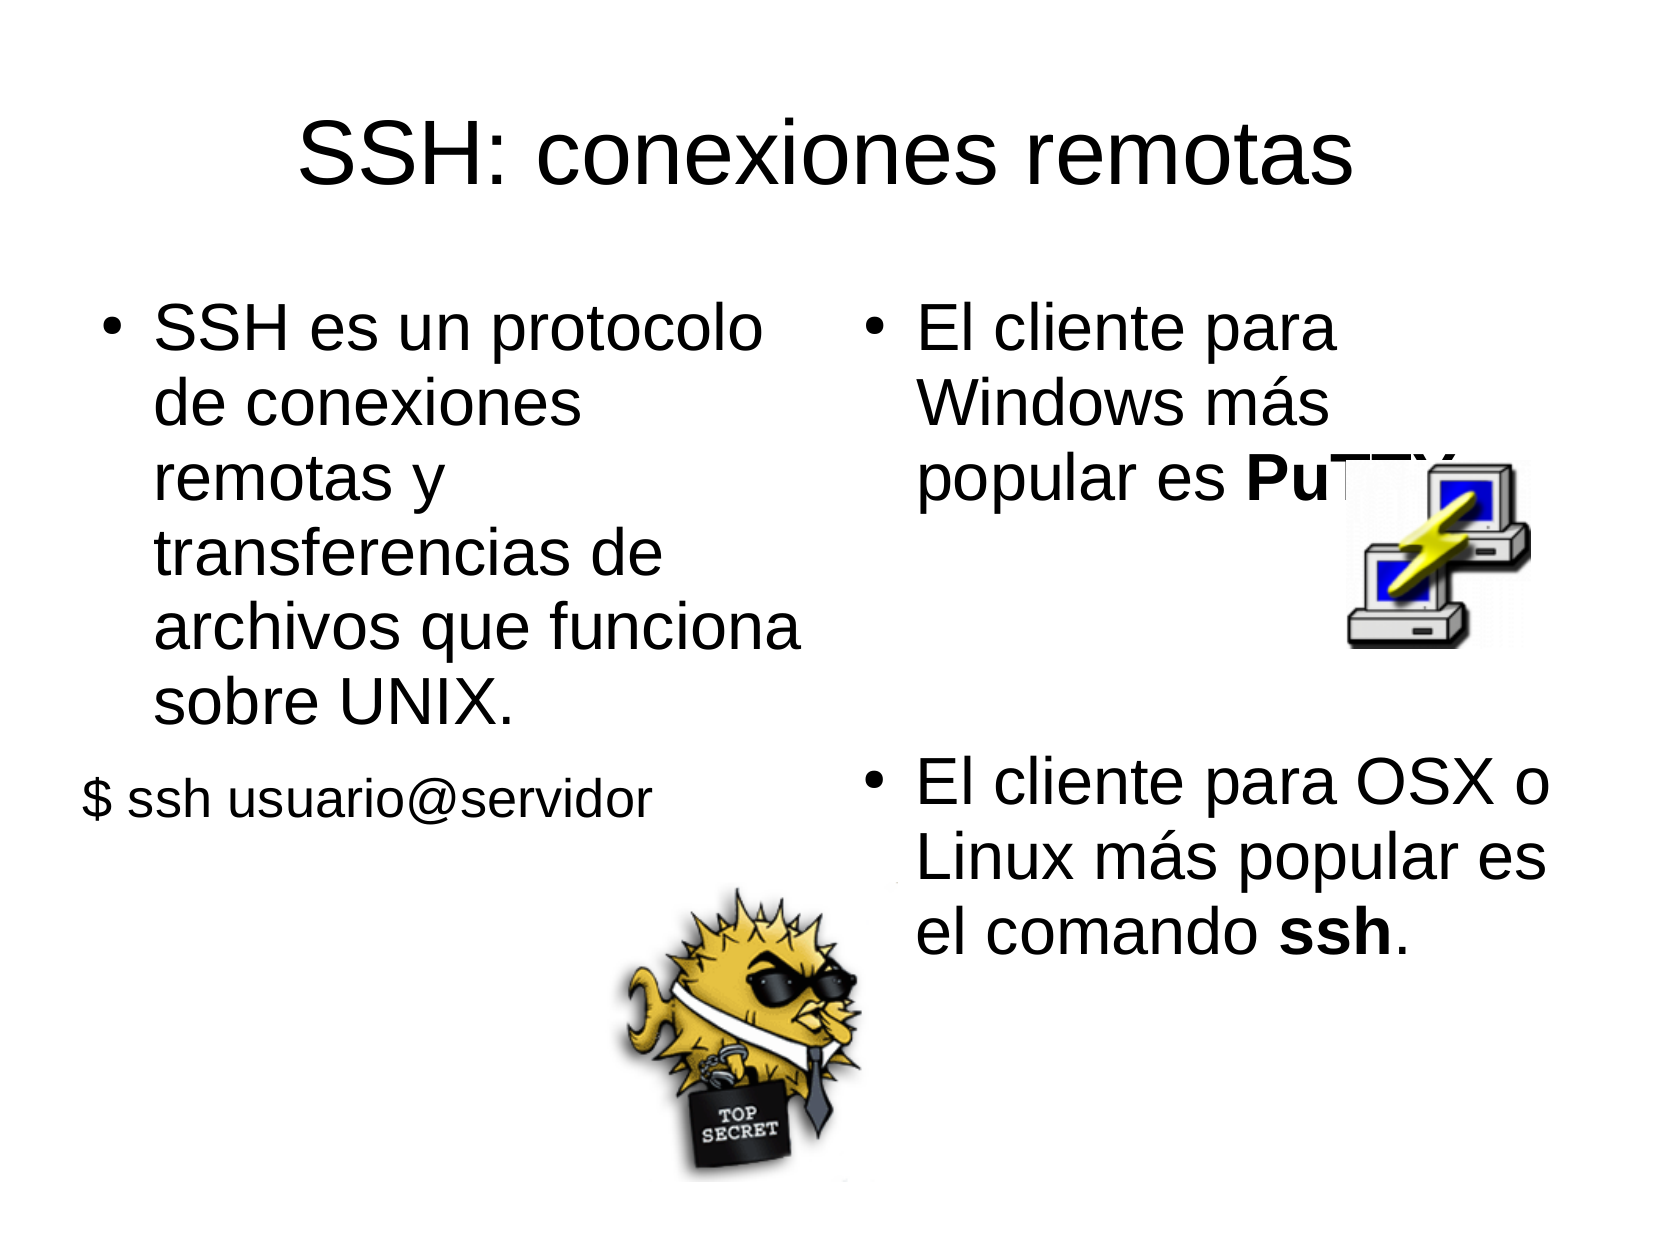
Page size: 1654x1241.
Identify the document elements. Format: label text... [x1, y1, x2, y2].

list SSH es un protocolo de conexiones remotas y transferencias de archivos que funciona sobre UNIX. $ ssh usuario@servidor [82, 290, 809, 1010]
list El cliente para Windows más popular es PuTTY. [845, 290, 1572, 634]
title SSH: conexiones remotas [82, 49, 1571, 257]
picture [1346, 460, 1531, 649]
picture [594, 882, 898, 1182]
list El cliente para OSX o Linux más popular es el comando ssh. [844, 744, 1571, 1088]
